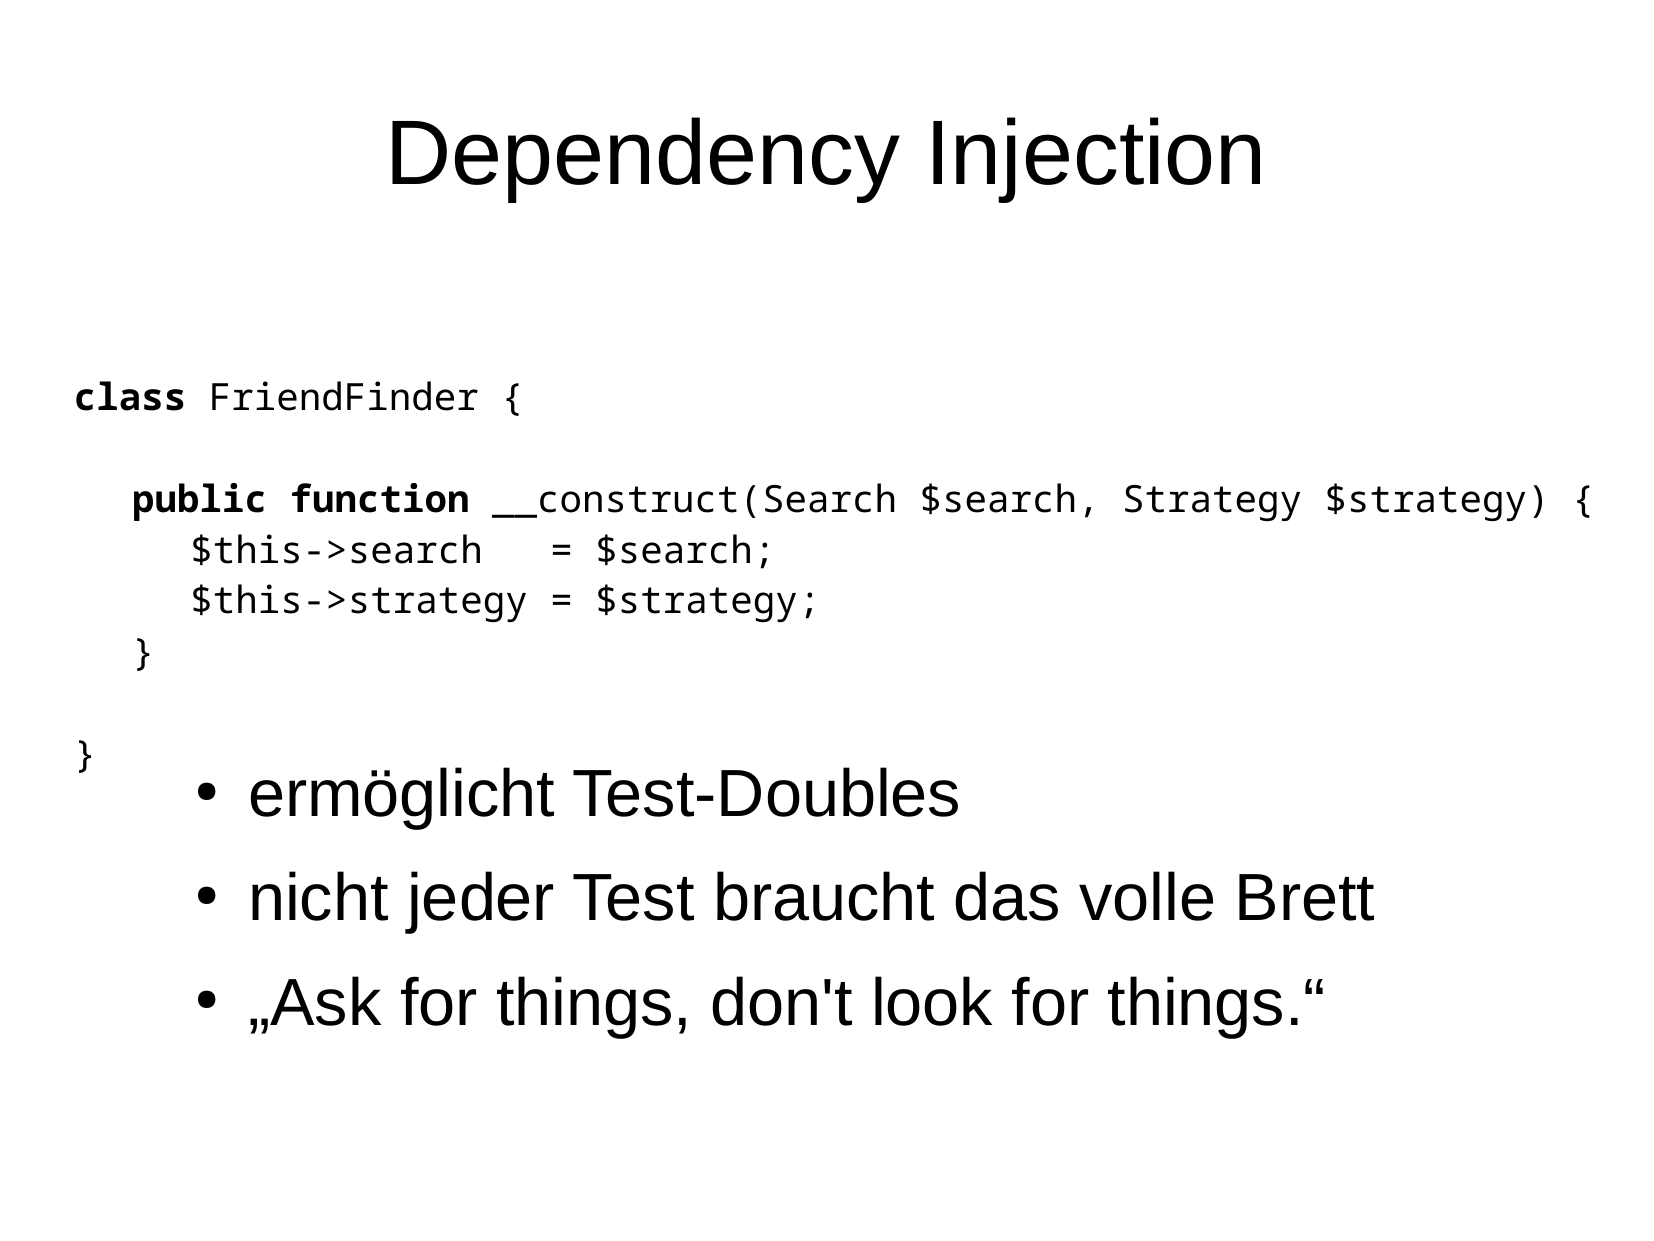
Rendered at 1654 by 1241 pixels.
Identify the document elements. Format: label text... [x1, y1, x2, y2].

text_box class FriendFinder { public function __construct(Search $search, Strategy $strategy) { $this->search = $search; $this->strategy = $strategy; } } [59, 362, 1625, 678]
list ermöglicht Test-Doubles nicht jeder Test braucht das volle Brett „Ask for things, don't look for things.“ [177, 755, 1477, 1093]
title Dependency Injection [82, 49, 1571, 257]
